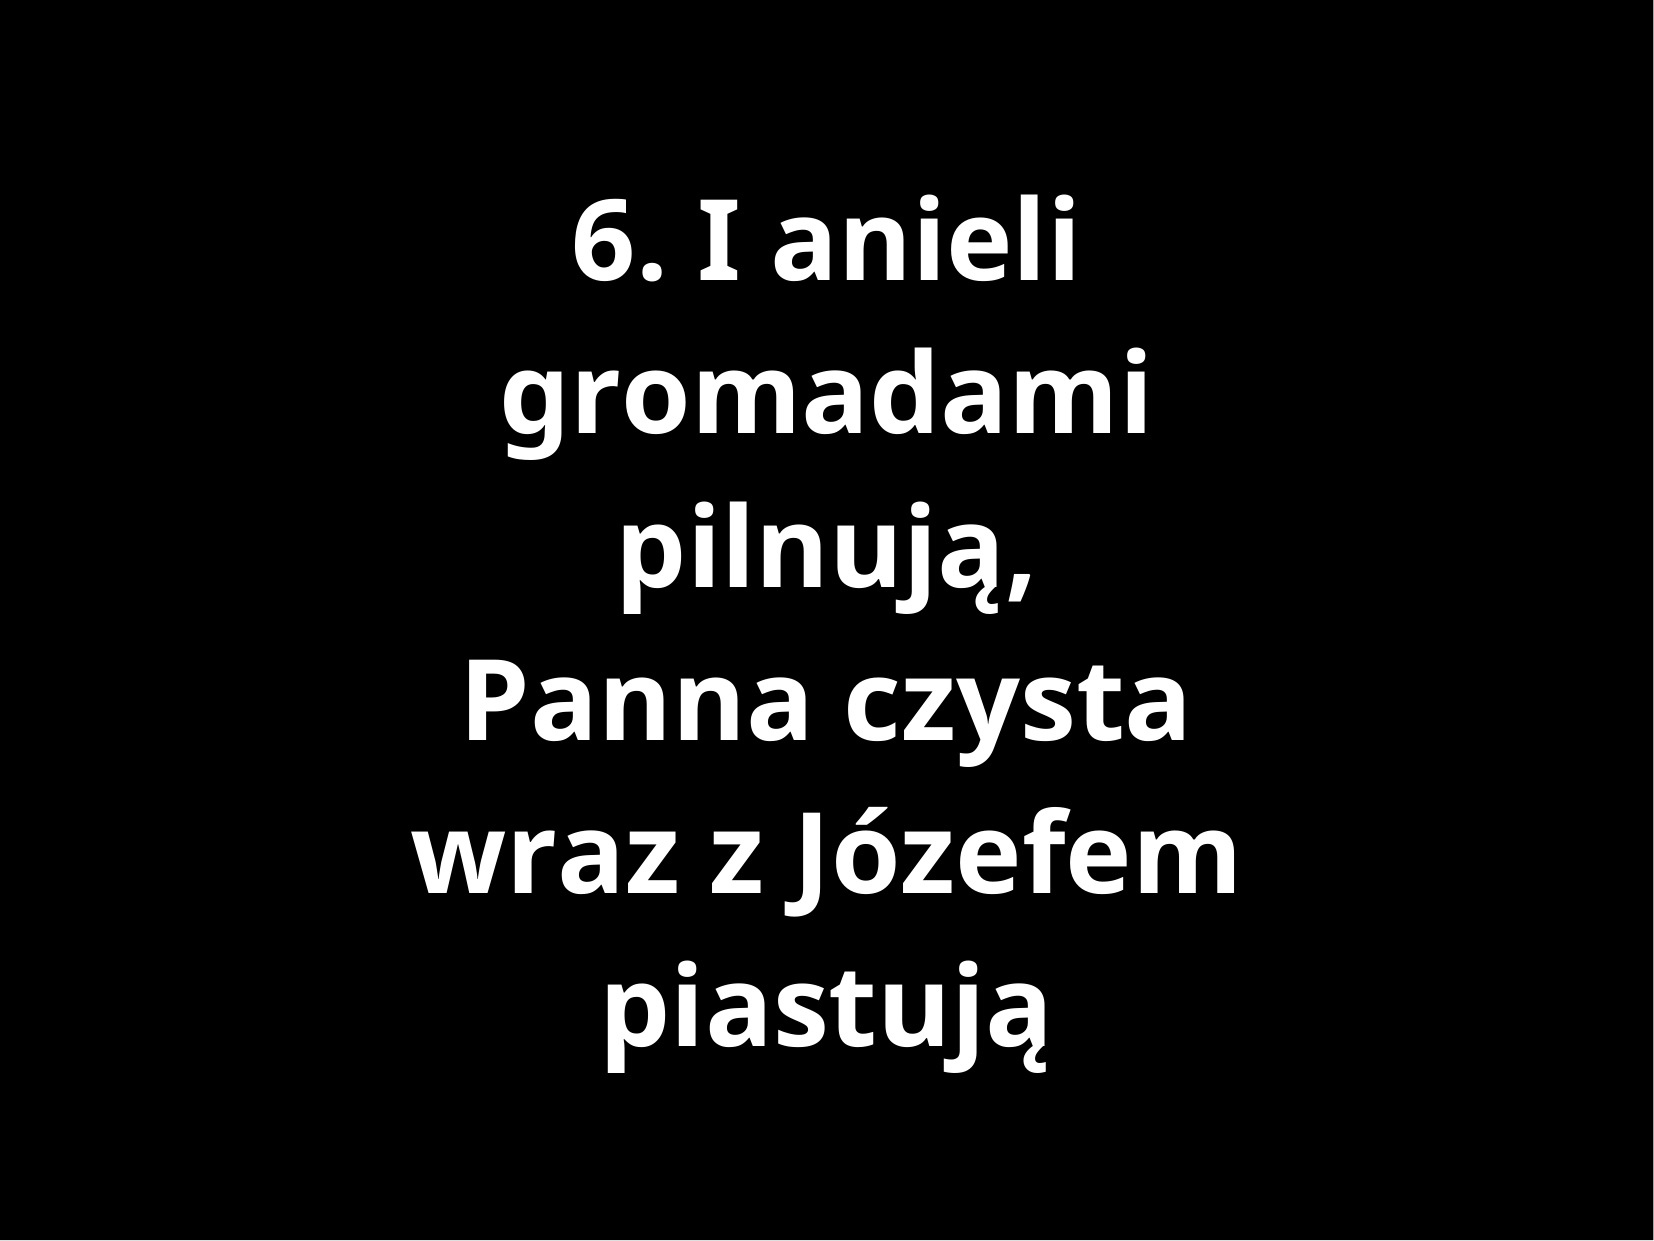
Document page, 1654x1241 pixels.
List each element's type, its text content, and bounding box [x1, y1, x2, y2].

title 6. I anieli gromadami pilnują, Panna czysta wraz z Józefem piastują [0, 0, 1654, 1241]
